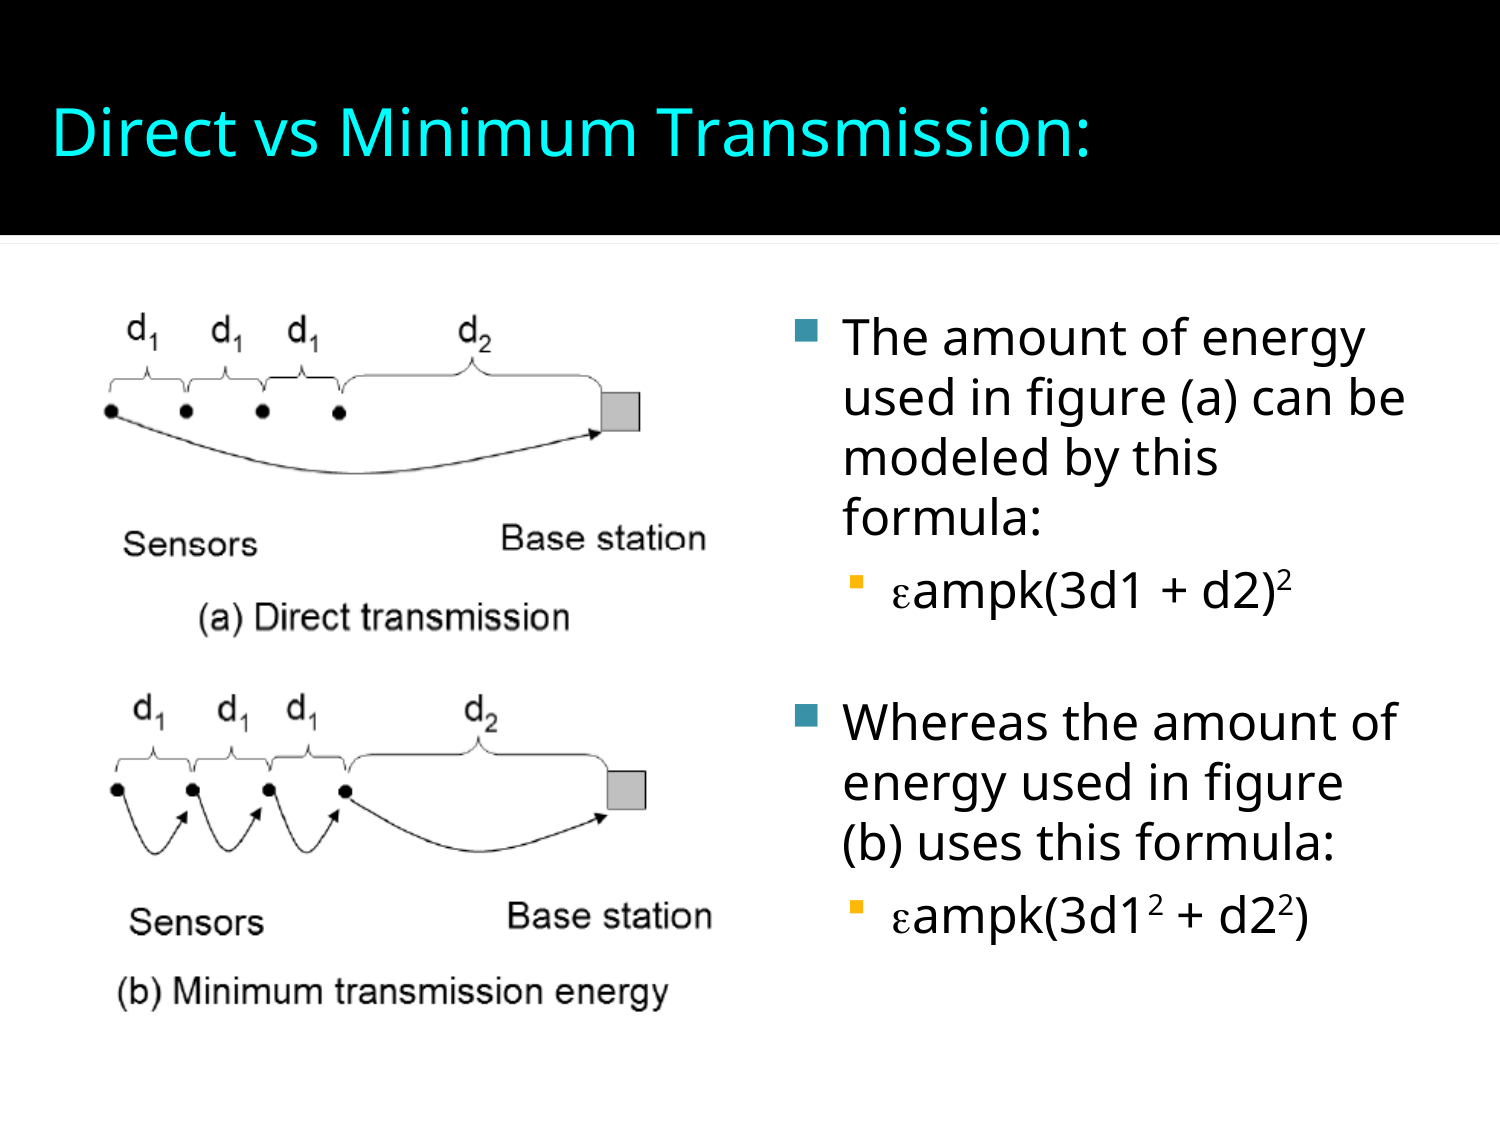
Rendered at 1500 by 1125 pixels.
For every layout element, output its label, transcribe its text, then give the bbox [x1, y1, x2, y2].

picture [75, 290, 738, 1050]
text_box The amount of energy used in figure (a) can be modeled by this formula: ampk(3d1 + d2)2 Whereas the amount of energy used in figure (b) uses this formula: ampk(3d12 + d22) [762, 290, 1426, 1050]
text_box Direct vs Minimum Transmission: [35, 82, 1182, 189]
